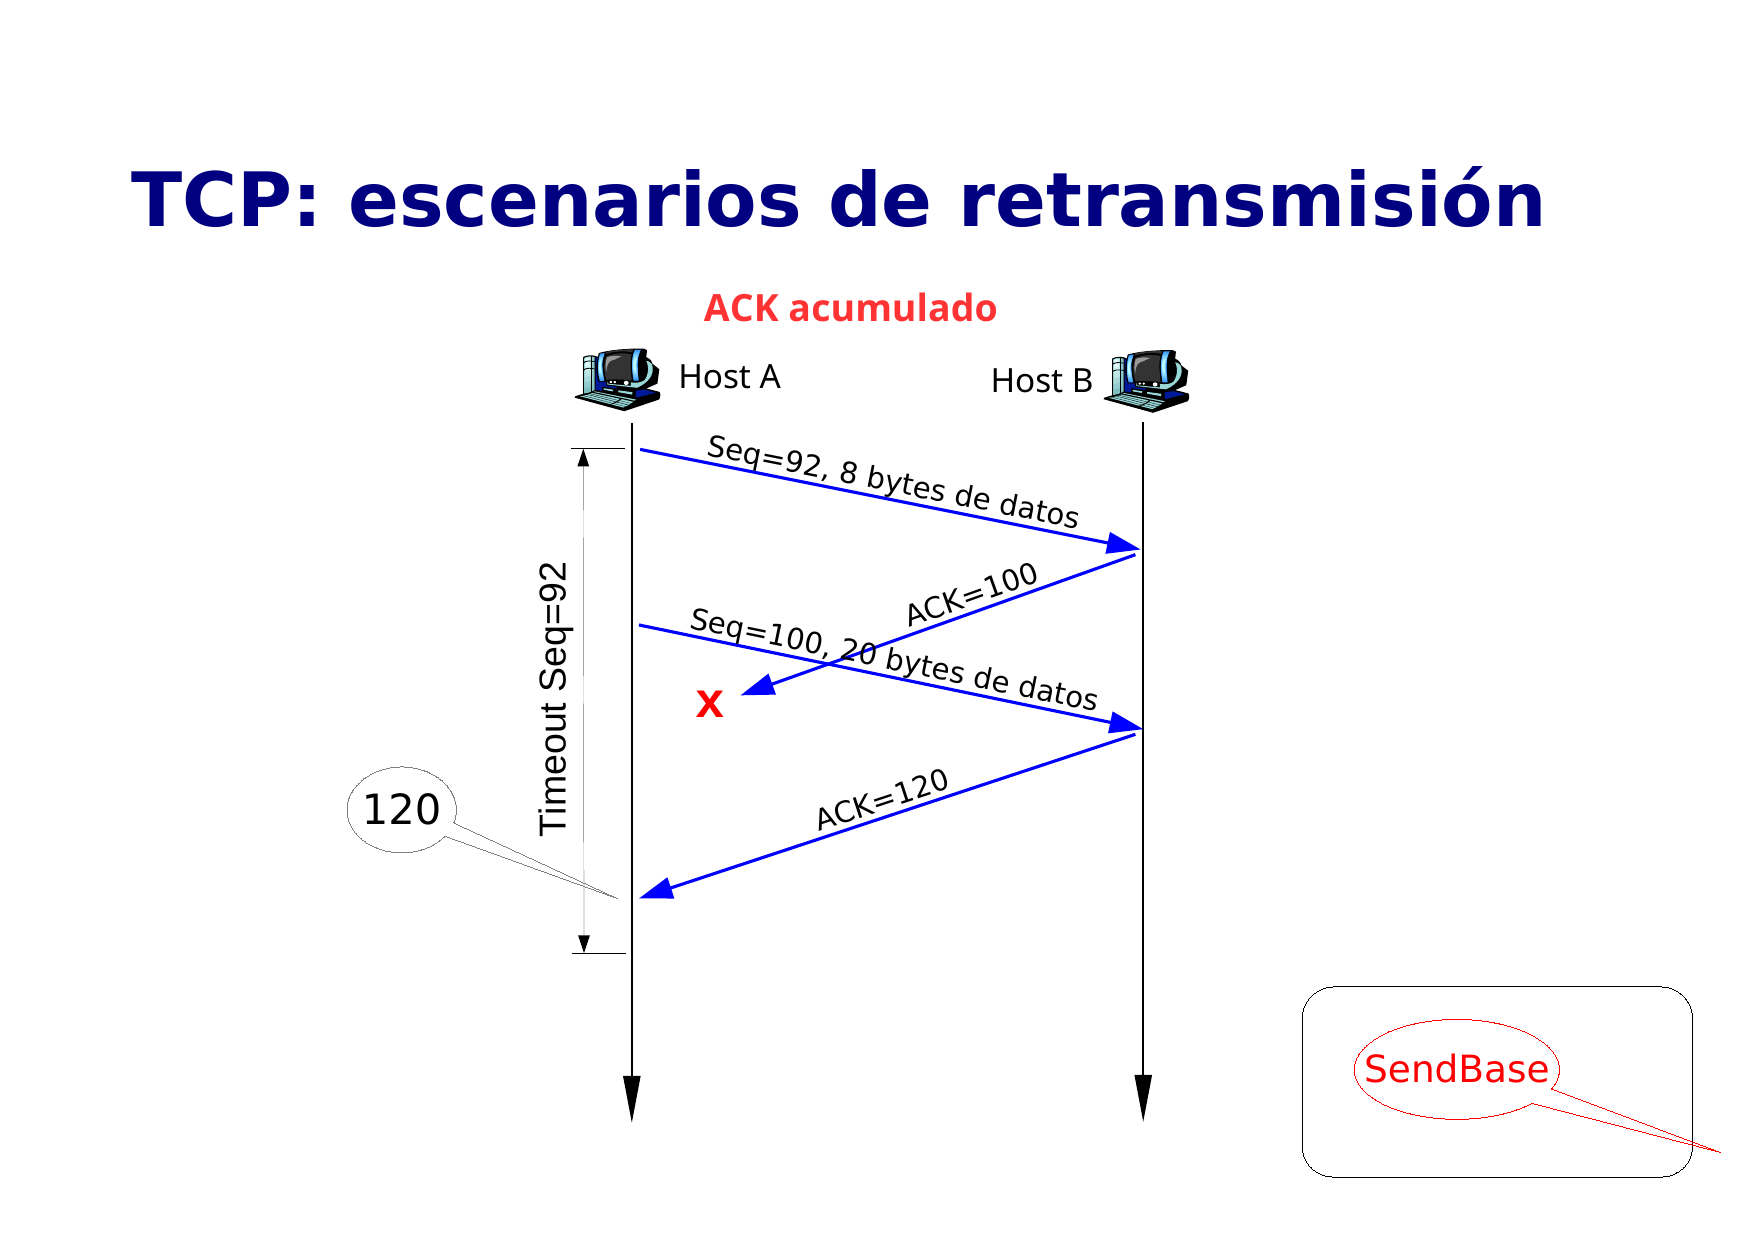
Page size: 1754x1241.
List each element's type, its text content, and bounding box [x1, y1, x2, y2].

text_box [1302, 986, 1693, 1178]
text_box Host A [651, 348, 797, 404]
text_box 120 [347, 766, 618, 899]
title TCP: escenarios de retransmisión [88, 95, 1654, 298]
text_box Host B [964, 351, 1109, 407]
text_box x [680, 660, 740, 736]
picture [574, 348, 662, 412]
text_box SendBase [1354, 1019, 1721, 1153]
picture [1103, 349, 1191, 413]
text_box ACK acumulado [675, 275, 1014, 337]
